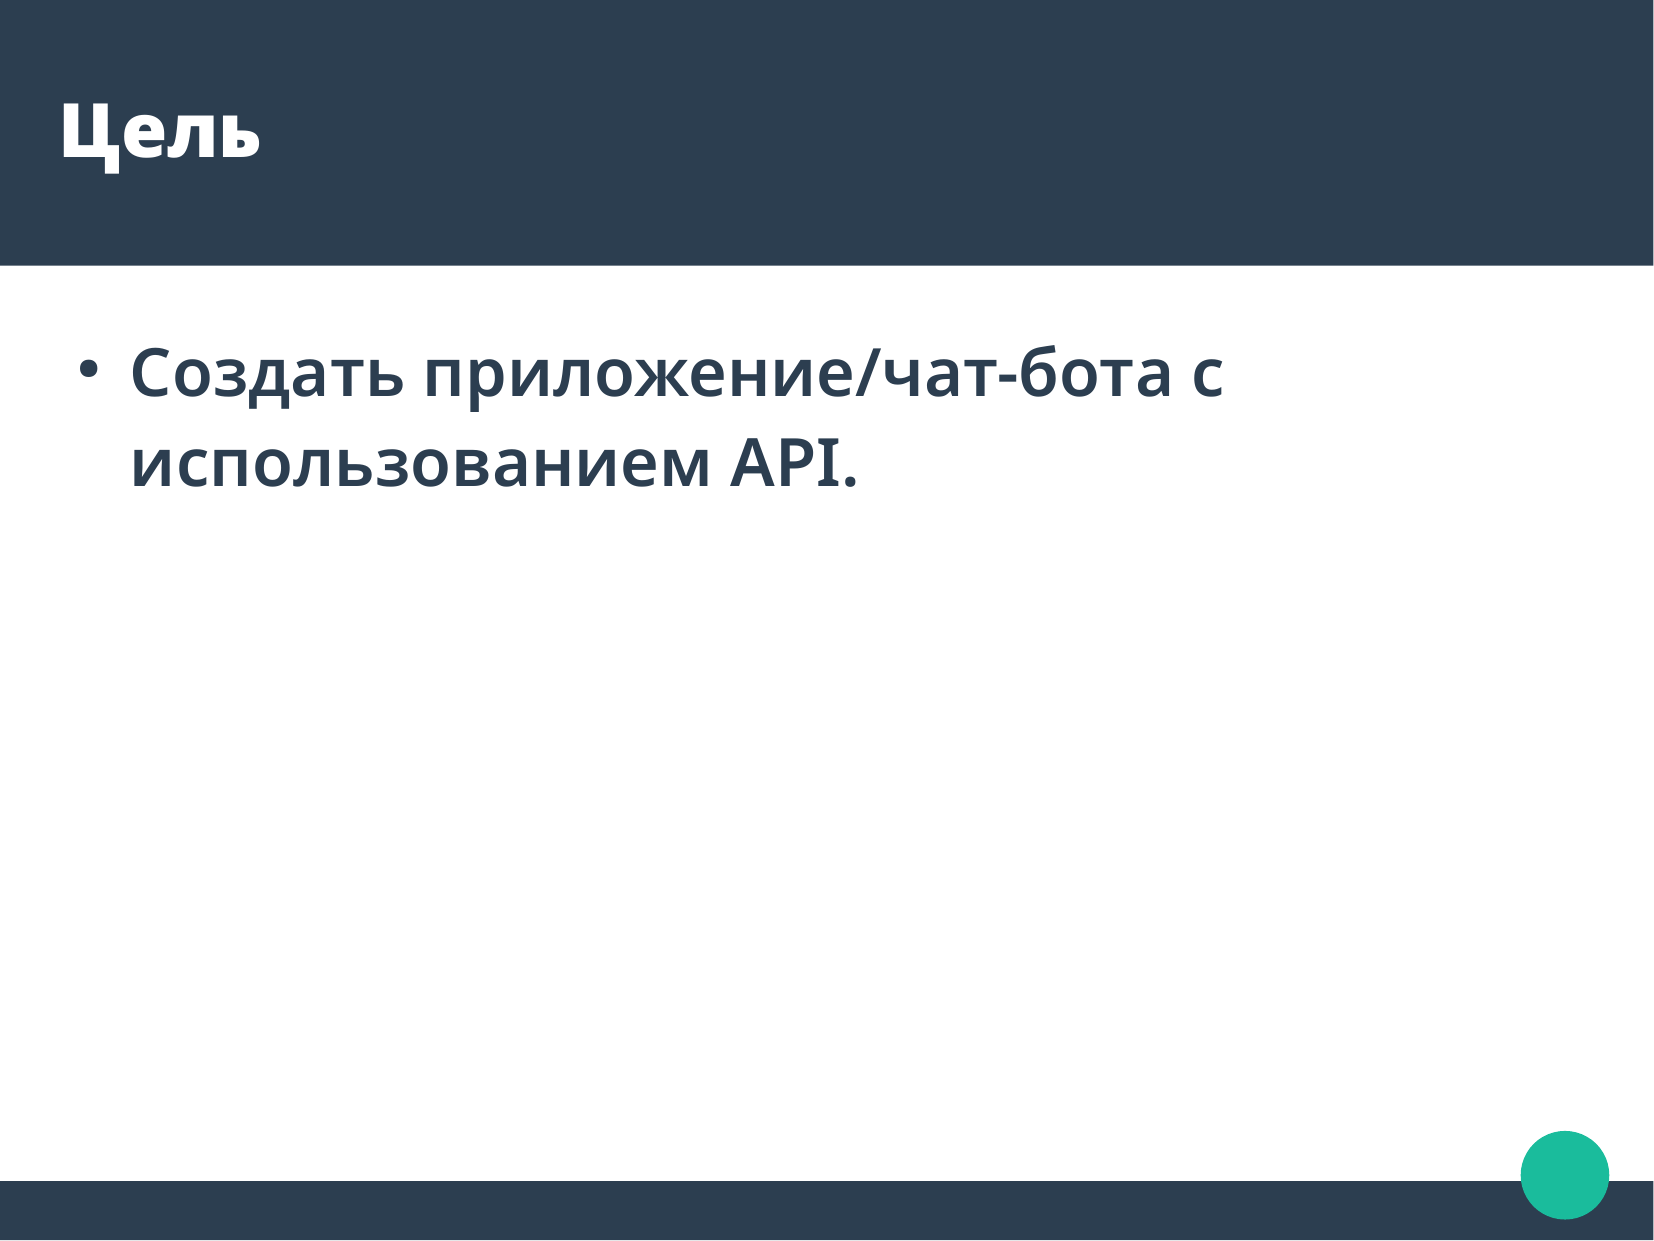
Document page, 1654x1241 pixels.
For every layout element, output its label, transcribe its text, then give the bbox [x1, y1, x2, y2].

title Цель [59, 49, 1595, 207]
list Создать приложение/чат-бота с использованием API. [59, 324, 1595, 1152]
